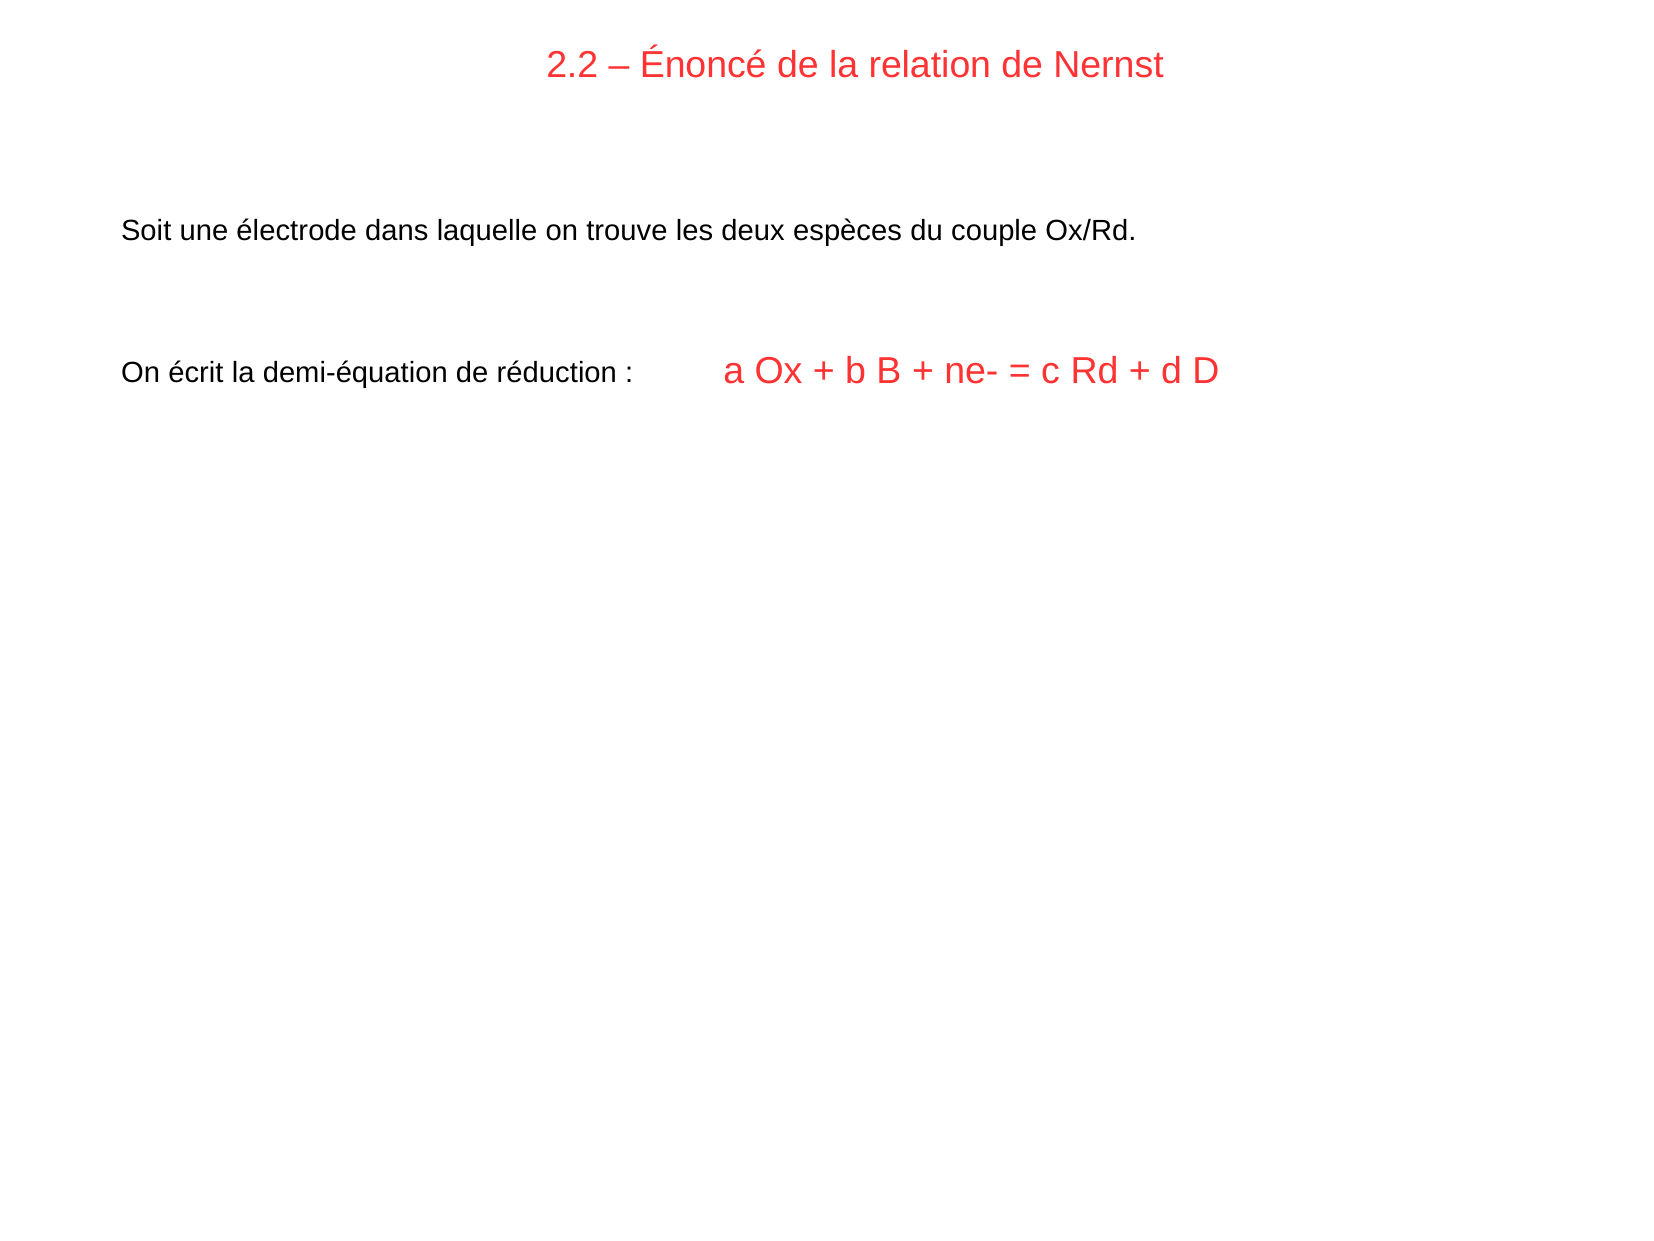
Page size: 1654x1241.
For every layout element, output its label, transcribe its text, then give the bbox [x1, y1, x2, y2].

text_box a Ox + b B + ne- = c Rd + d D [708, 342, 1264, 400]
text_box On écrit la demi-équation de réduction : [106, 348, 708, 397]
text_box Soit une électrode dans laquelle on trouve les deux espèces du couple Ox/Rd. [106, 206, 1182, 255]
text_box 2.2 – Énoncé de la relation de Nernst [531, 35, 1205, 95]
